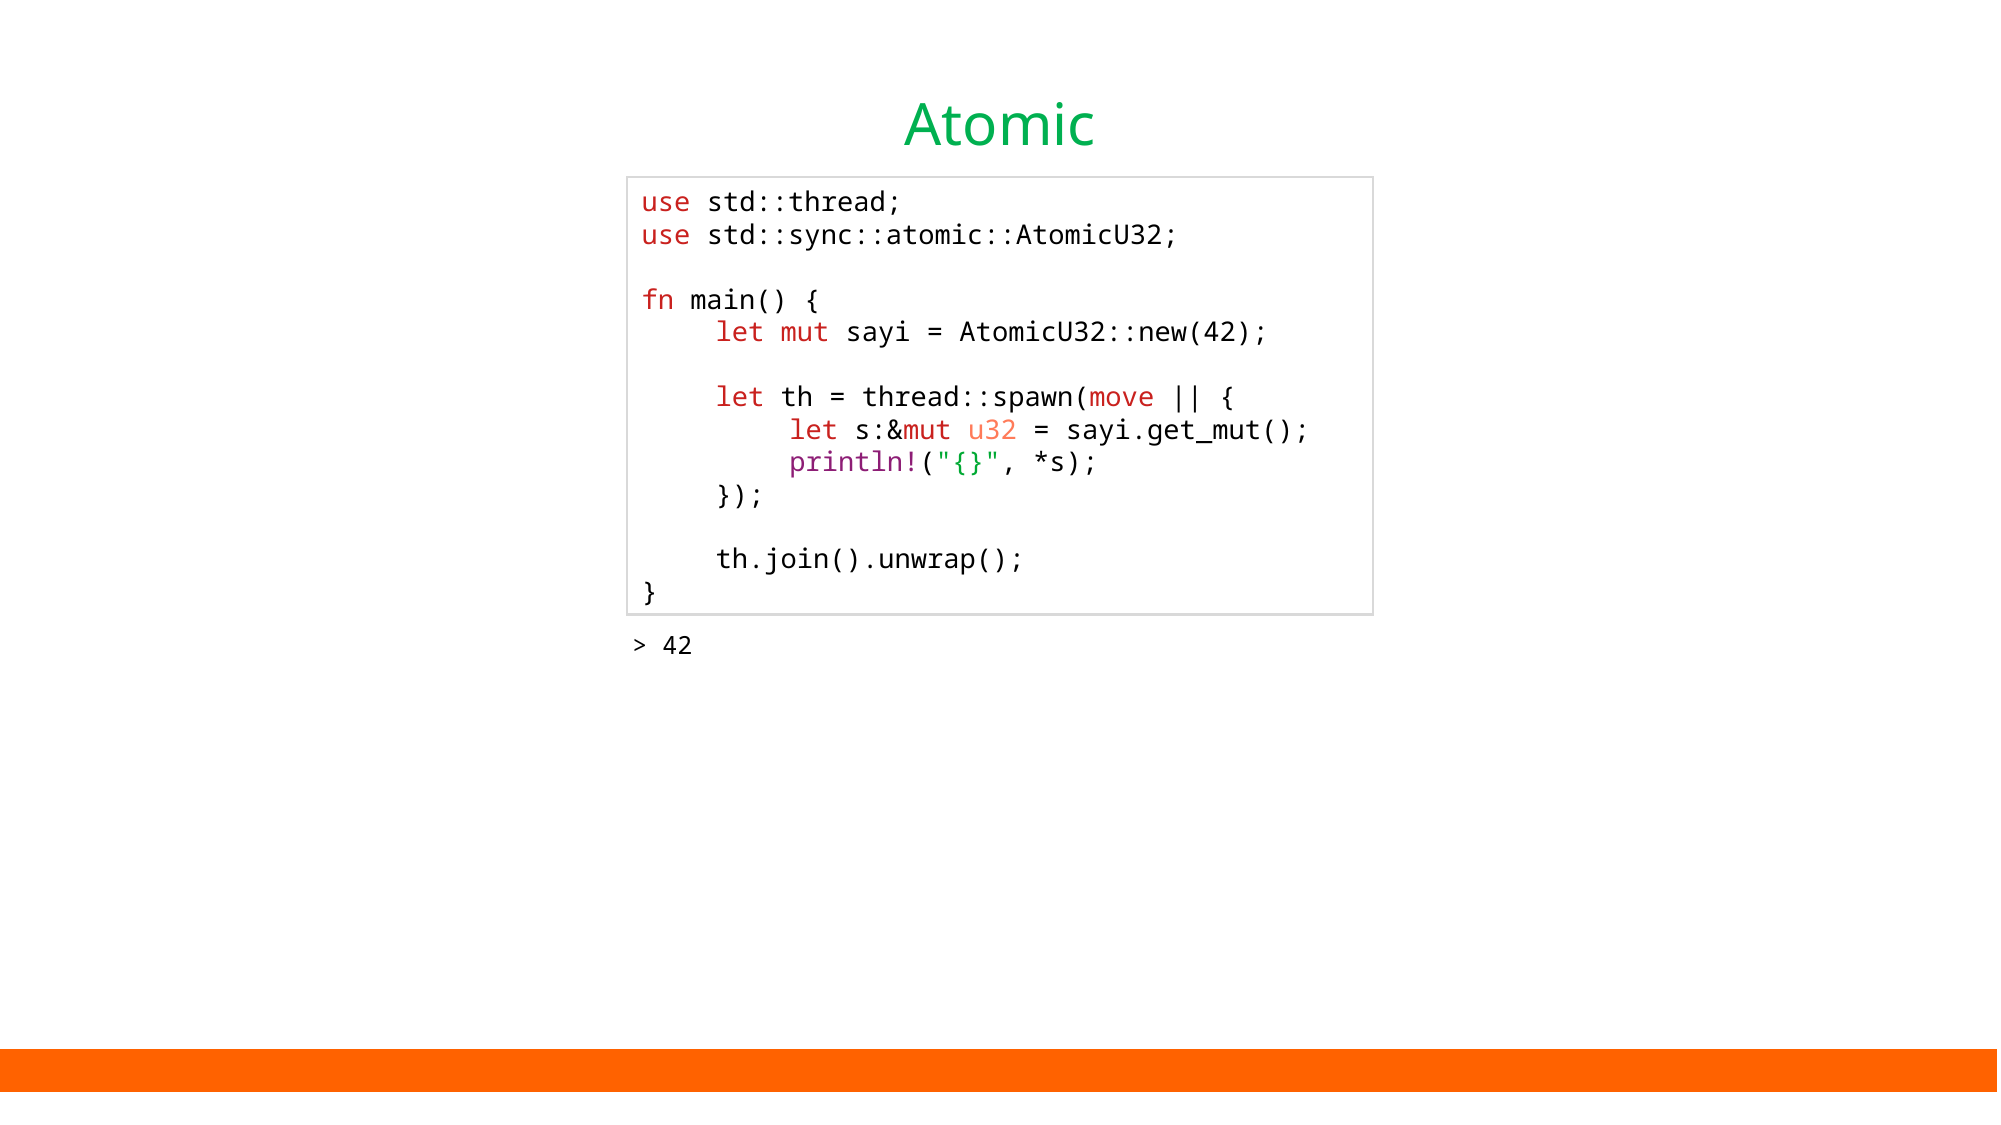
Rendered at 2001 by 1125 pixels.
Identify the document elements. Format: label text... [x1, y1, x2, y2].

text_box > 42 [617, 620, 798, 660]
text_box use std::thread; use std::sync::atomic::AtomicU32; fn main() { let mut sayi = AtomicU32::new(42); let th = thread::spawn(move || { let s:&mut u32 = sayi.get_mut(); println!("{}", *s); }); th.join().unwrap(); } [626, 177, 1374, 615]
text_box [0, 1049, 1997, 1092]
list Atomic [420, 87, 1580, 178]
